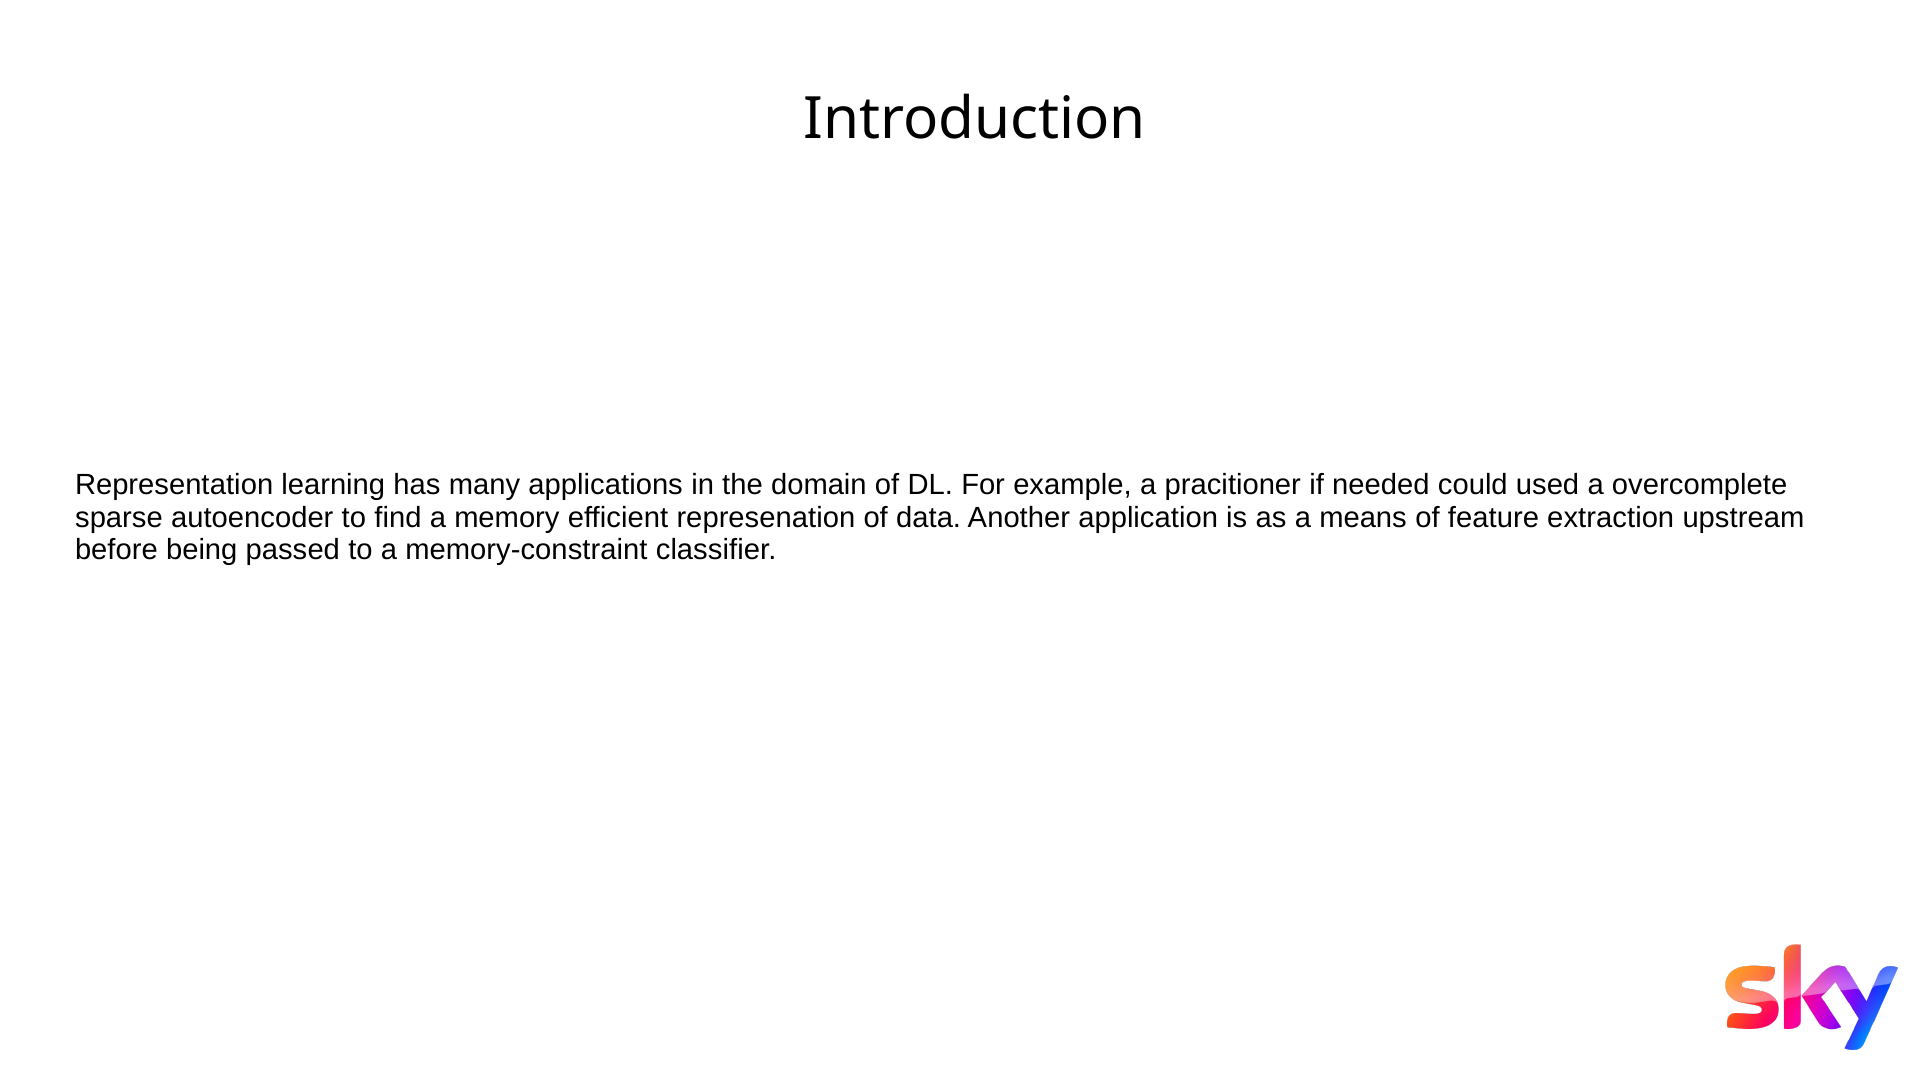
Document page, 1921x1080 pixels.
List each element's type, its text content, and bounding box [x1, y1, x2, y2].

title Introduction [112, 38, 1837, 151]
subtitle Representation learning has many applications in the domain of DL. For example, a pracitioner if needed could used a overcomplete sparse autoencoder to find a memory efficient represenation of data. Another application is as a means of feature extraction upstream before being passed to a memory-constraint classifier. [75, 150, 1876, 973]
picture [1725, 944, 1898, 1051]
